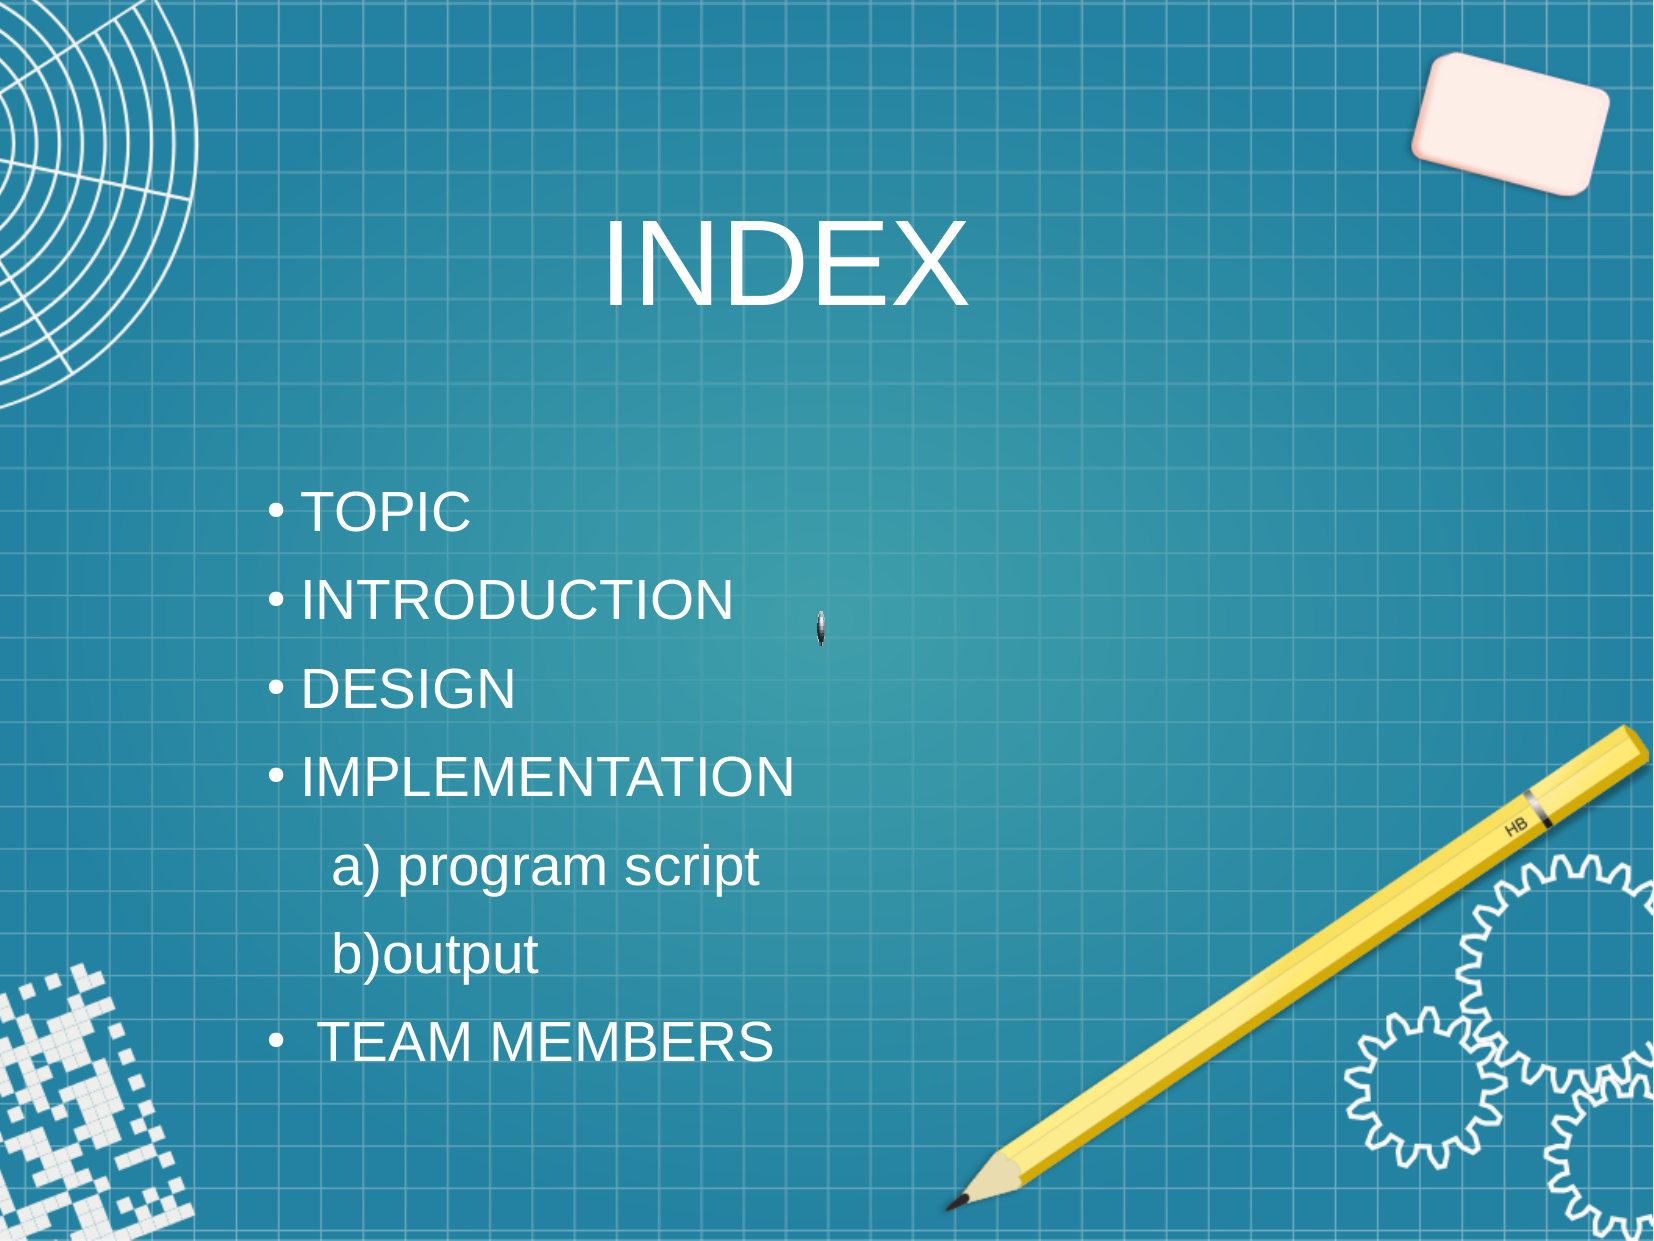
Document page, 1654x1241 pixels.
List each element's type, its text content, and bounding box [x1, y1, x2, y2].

title INDEX [41, 121, 1530, 406]
picture [0, 0, 1654, 1241]
list TOPIC INTRODUCTION DESIGN IMPLEMENTATION a) program script b)output TEAM MEMBERS [254, 480, 1563, 1083]
